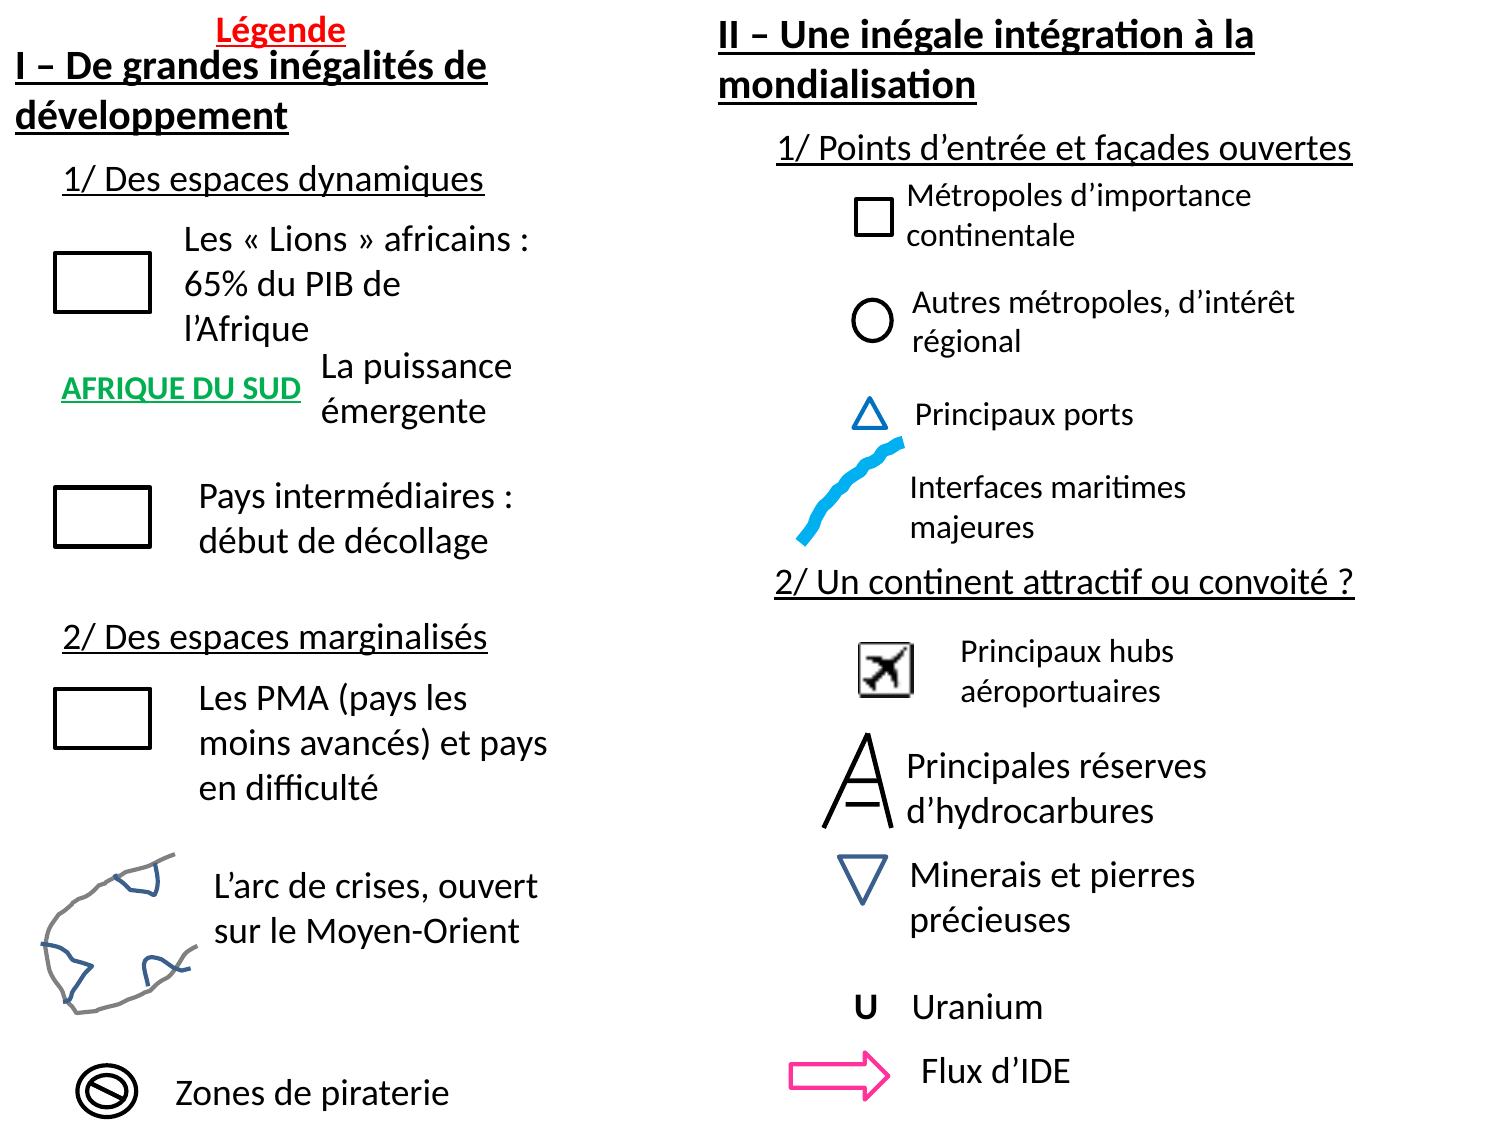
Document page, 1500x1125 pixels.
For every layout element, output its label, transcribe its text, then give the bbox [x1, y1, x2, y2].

text_box [853, 299, 892, 342]
text_box [790, 1052, 889, 1100]
text_box Principaux ports [900, 385, 1320, 440]
text_box [54, 688, 151, 748]
text_box L’arc de crises, ouvert sur le Moyen-Orient [198, 854, 565, 959]
text_box 1/ Points d’entrée et façades ouvertes [761, 116, 1500, 176]
text_box [54, 253, 151, 313]
text_box Légende [0, 0, 564, 30]
text_box Minerais et pierres précieuses [894, 842, 1314, 948]
text_box AFRIQUE DU SUD [46, 358, 306, 414]
text_box Les PMA (pays les moins avancés) et pays en difficulté [183, 665, 565, 815]
text_box Autres métropoles, d’intérêt régional [897, 272, 1317, 368]
text_box [838, 856, 887, 904]
text_box Flux d’IDE [906, 1039, 1302, 1099]
text_box Interfaces maritimes majeures [894, 457, 1315, 549]
text_box [856, 199, 891, 235]
text_box 2/ Un continent attractif ou convoité ? [759, 549, 1472, 610]
text_box Principaux hubs aéroportuaires [945, 622, 1365, 717]
text_box U [839, 974, 894, 1035]
text_box Zones de piraterie [160, 1060, 568, 1121]
text_box La puissance émergente [306, 333, 565, 439]
text_box 2/ Des espaces marginalisés [47, 604, 565, 665]
text_box Pays intermédiaires : début de décollage [183, 463, 565, 569]
text_box I – De grandes inégalités de développement [0, 30, 565, 146]
text_box [853, 398, 887, 428]
text_box II – Une inégale intégration à la mondialisation [702, 0, 1500, 115]
text_box Principales réserves d’hydrocarbures [891, 733, 1311, 839]
picture [858, 642, 914, 698]
text_box 1/ Des espaces dynamiques [47, 146, 565, 207]
text_box [54, 487, 151, 547]
text_box Métropoles d’importance continentale [891, 166, 1311, 261]
text_box Uranium [896, 974, 1317, 1035]
text_box Les « Lions » africains : 65% du PIB de l’Afrique [168, 207, 550, 357]
